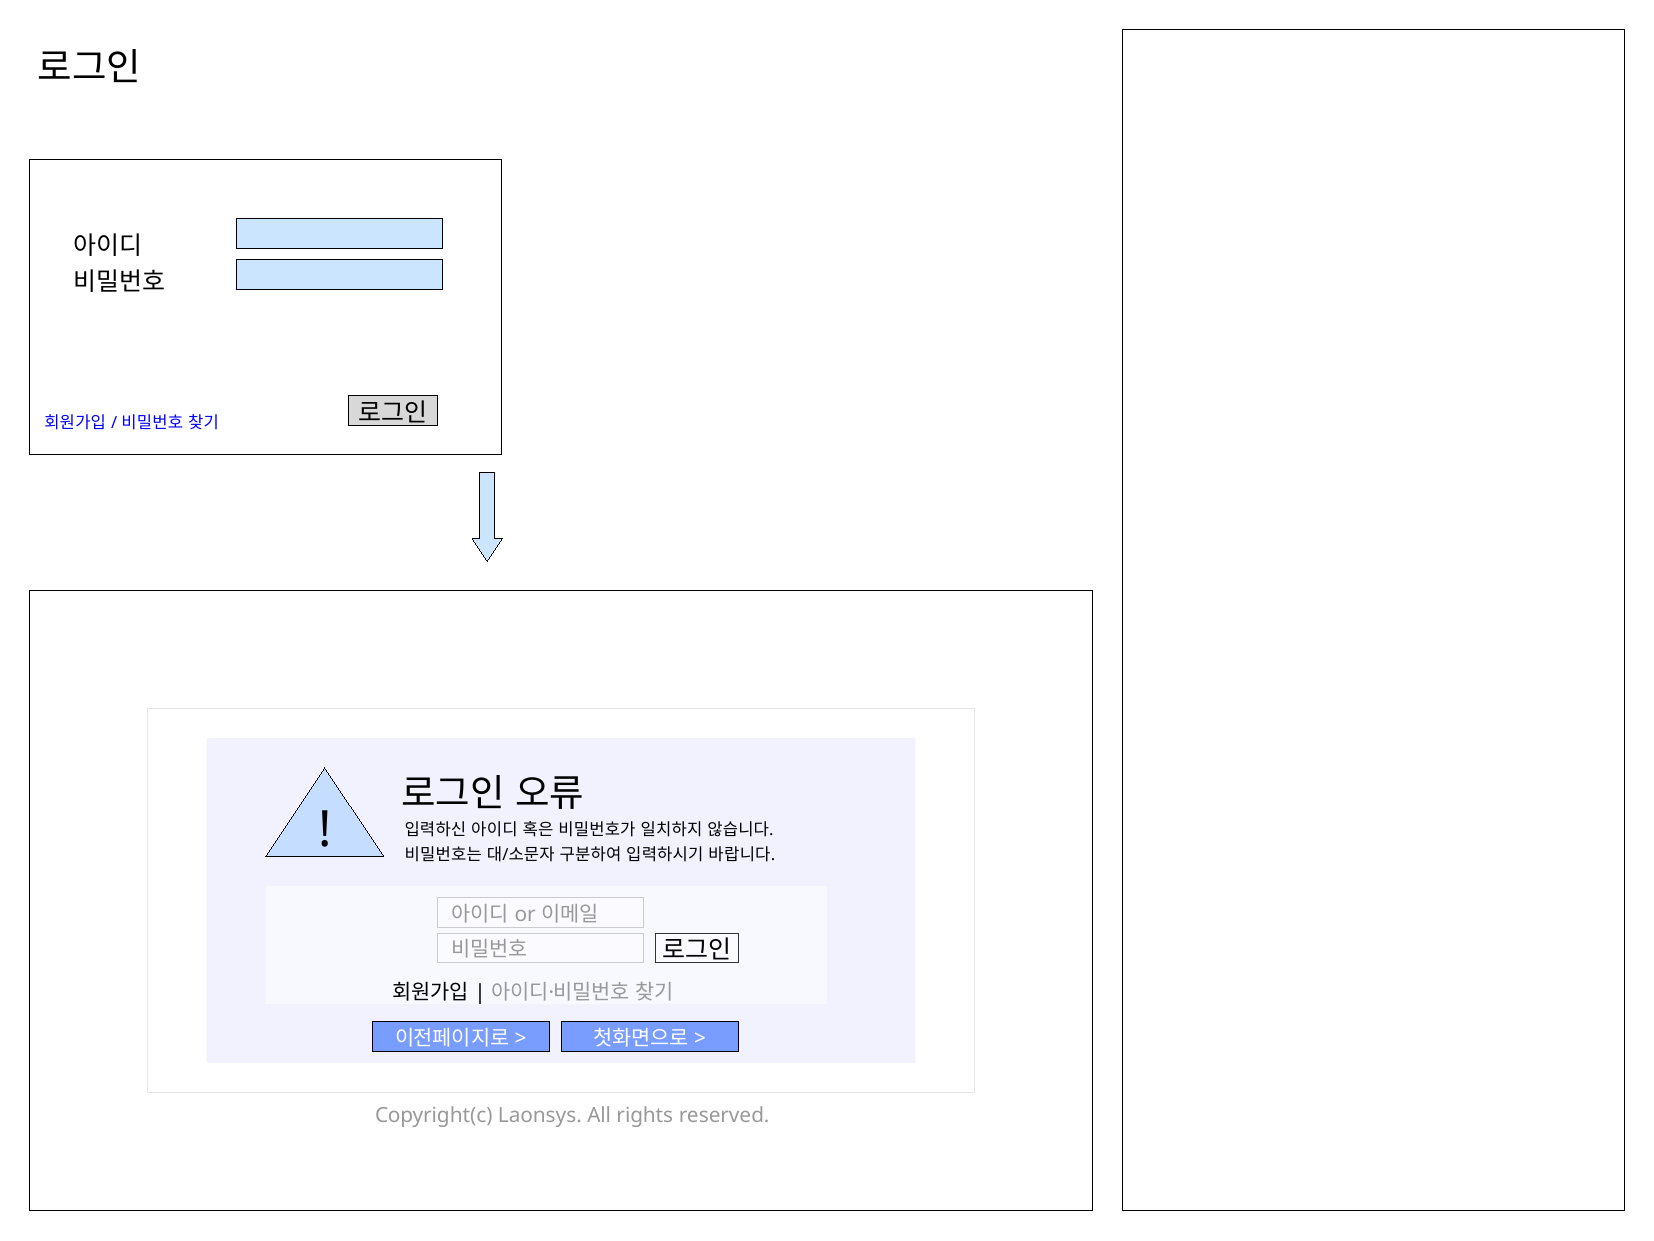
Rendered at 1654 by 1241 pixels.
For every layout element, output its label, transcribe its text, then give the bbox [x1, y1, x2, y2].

text_box 로그인 [655, 933, 739, 963]
text_box 회원가입 / 비밀번호 찾기 [29, 401, 251, 437]
text_box 회원가입 | 아이디·비밀번호 찾기 [377, 968, 707, 1009]
text_box ! [265, 767, 384, 857]
text_box Copyright(c) Laonsys. All rights reserved. [360, 1092, 760, 1133]
text_box [472, 472, 503, 562]
text_box 로그인 [22, 29, 166, 90]
text_box 첫화면으로 > [561, 1021, 739, 1052]
text_box 아이디 or 이메일 [437, 897, 644, 928]
text_box [29, 159, 502, 455]
text_box [29, 590, 1093, 1211]
text_box 아이디 [59, 218, 164, 253]
text_box 비밀번호 [59, 253, 189, 299]
text_box 비밀번호 [437, 933, 644, 963]
text_box 이전페이지로 > [372, 1021, 550, 1052]
text_box 입력하신 아이디 혹은 비밀번호가 일치하지 않습니다. 비밀번호는 대/소문자 구분하여 입력하시기 바랍니다. [389, 809, 827, 865]
text_box 로그인 [348, 395, 438, 426]
text_box 로그인 오류 [386, 755, 615, 817]
text_box [1122, 29, 1625, 1211]
